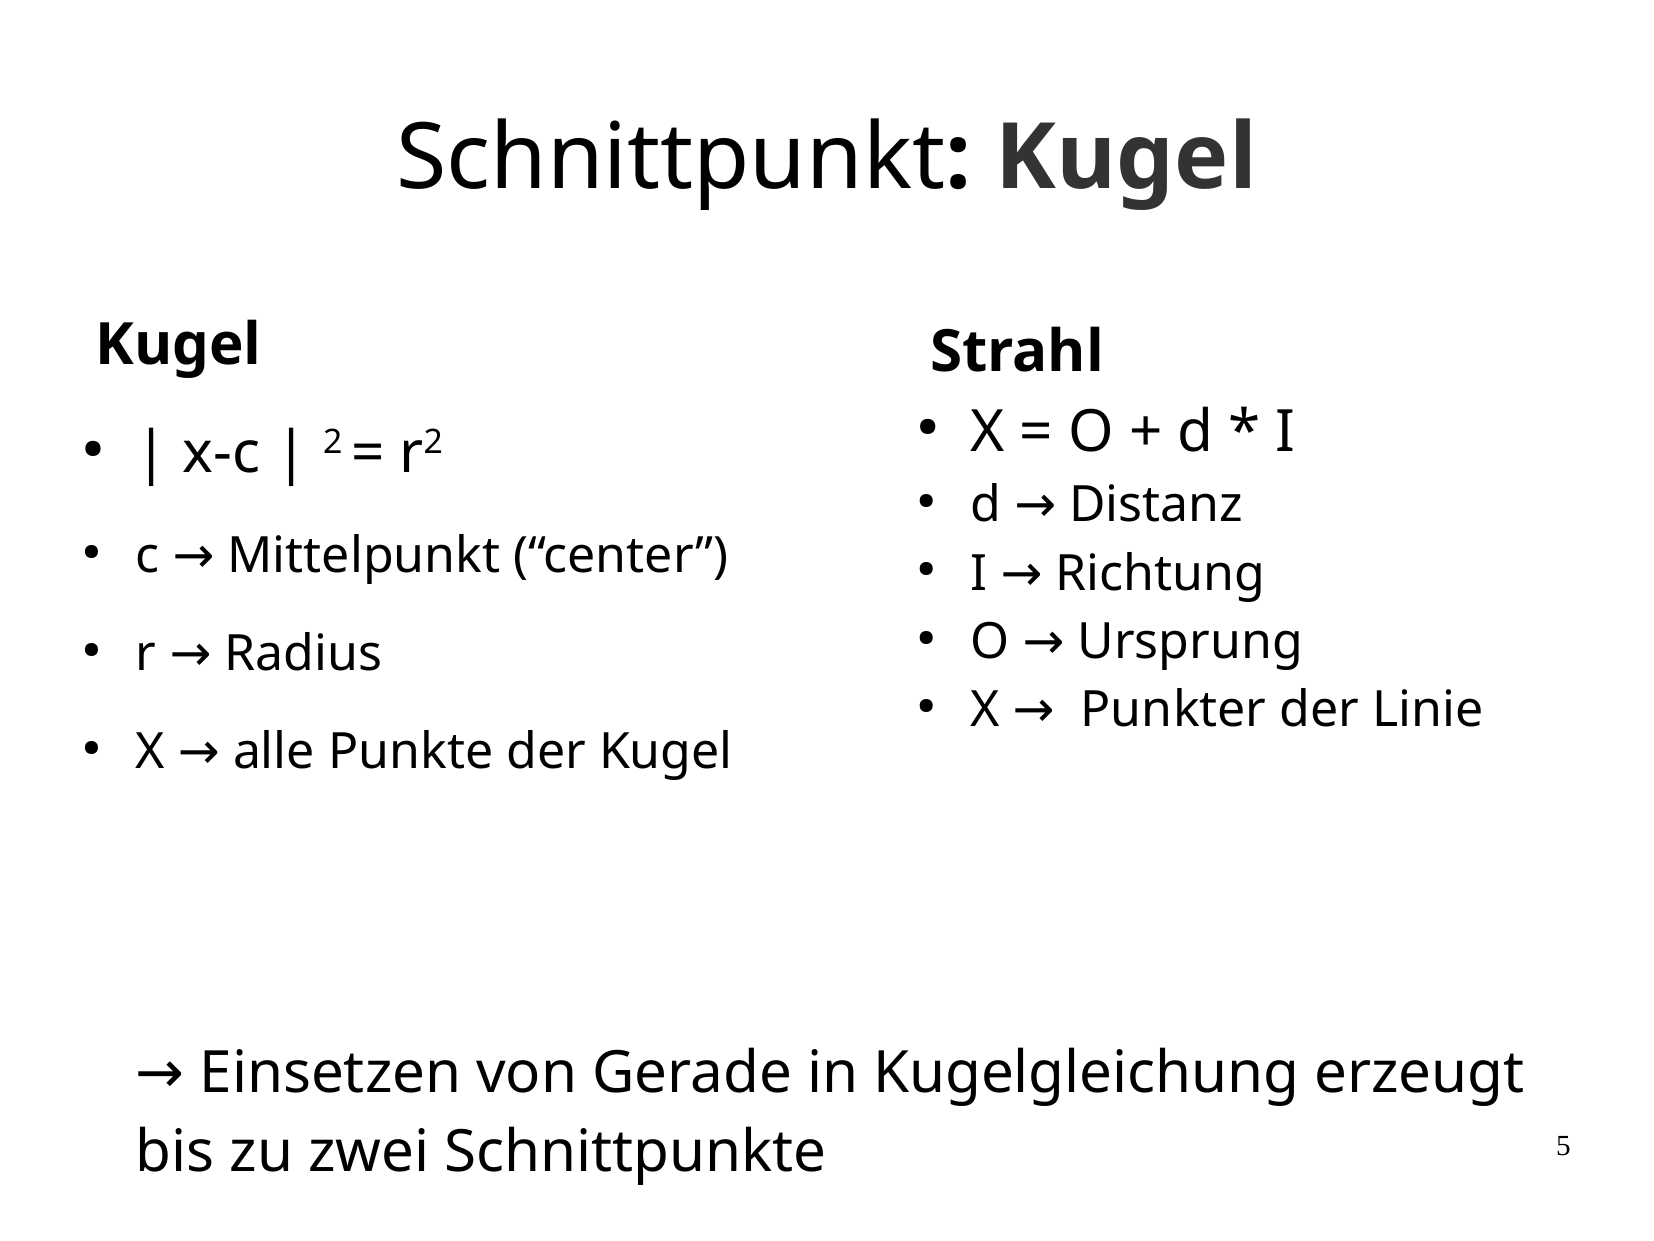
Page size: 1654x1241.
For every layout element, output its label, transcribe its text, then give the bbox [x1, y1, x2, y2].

list Kugel | x-c | 2 = r2 c → Mittelpunkt (“center”) r → Radius X → alle Punkte der Kugel → Einsetzen von Gerade in Kugelgleichung erzeugt bis zu zwei Schnittpunkte [64, 302, 1561, 1197]
text_box Strahl X = O + d * I d → Distanz I → Richtung O → Ursprung X → Punkter der Linie [885, 302, 1576, 865]
title Schnittpunkt: Kugel [82, 49, 1571, 257]
